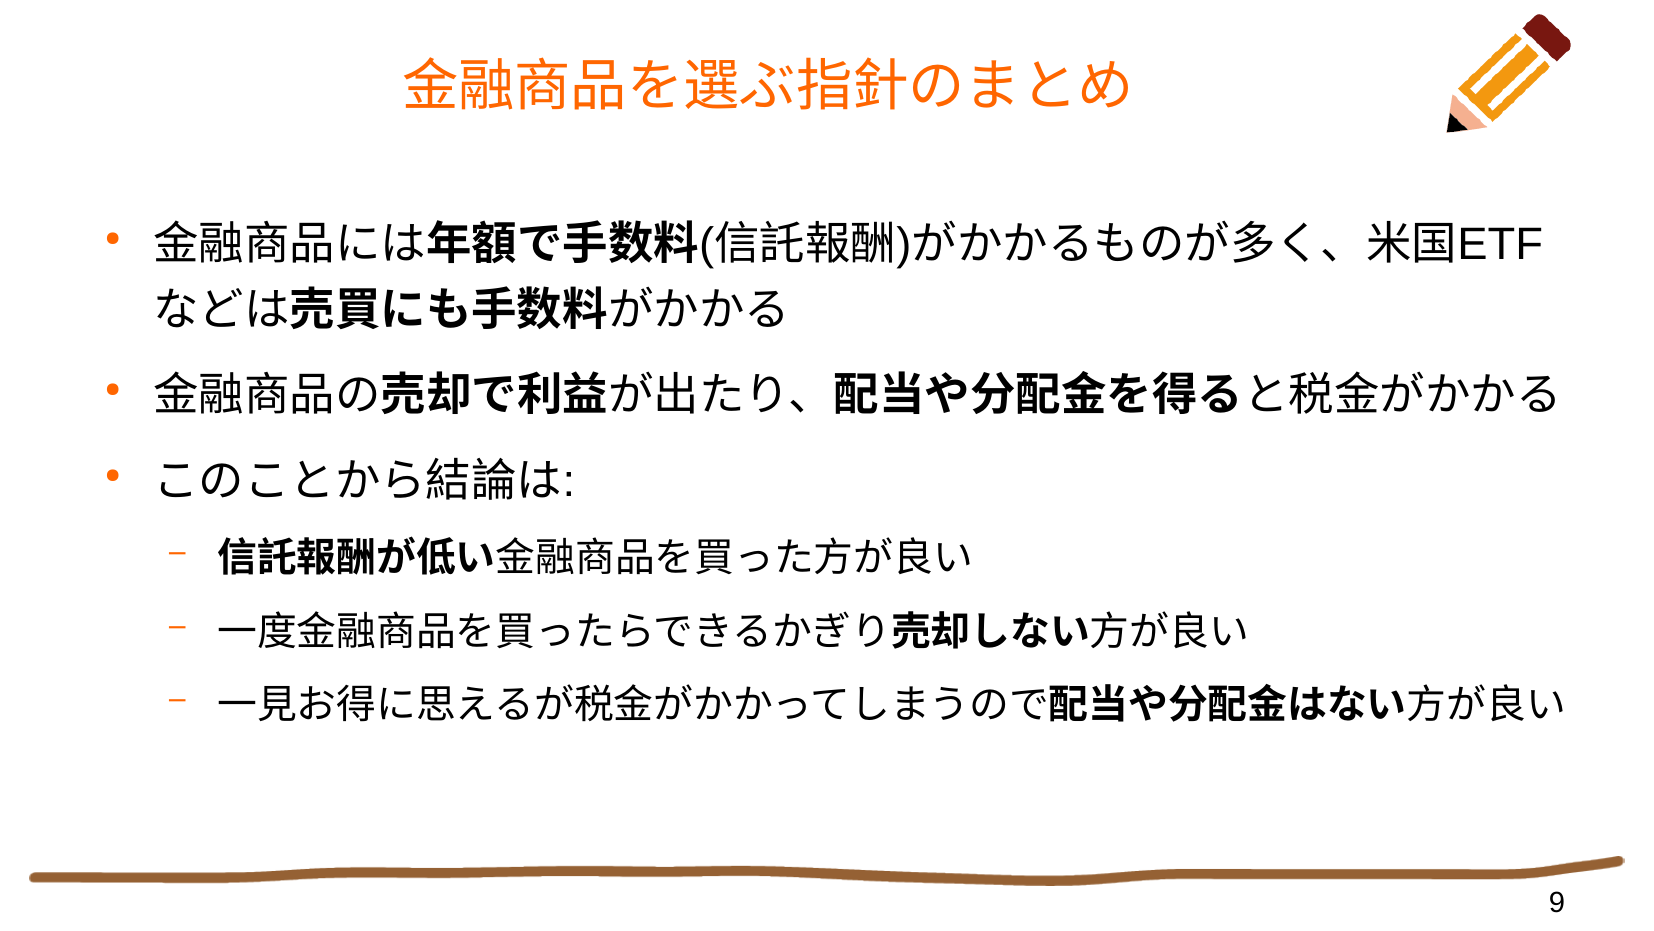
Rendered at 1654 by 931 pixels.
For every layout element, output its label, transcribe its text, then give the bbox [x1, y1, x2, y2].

picture [1446, 14, 1571, 133]
title 金融商品を選ぶ指針のまとめ [88, 29, 1447, 133]
picture [29, 856, 1625, 886]
list 金融商品には年額で手数料(信託報酬)がかかるものが多く、米国ETFなどは売買にも手数料がかかる 金融商品の売却で利益が出たり、配当や分配金を得ると税金がかかる このことから結論は: 信託報酬が低い金融商品を買った方が良い 一度金融商品を買ったらできるかぎり売却しない方が良い 一見お得に思えるが税金がかかってしまうので配当や分配金はない方が良い [88, 206, 1576, 857]
